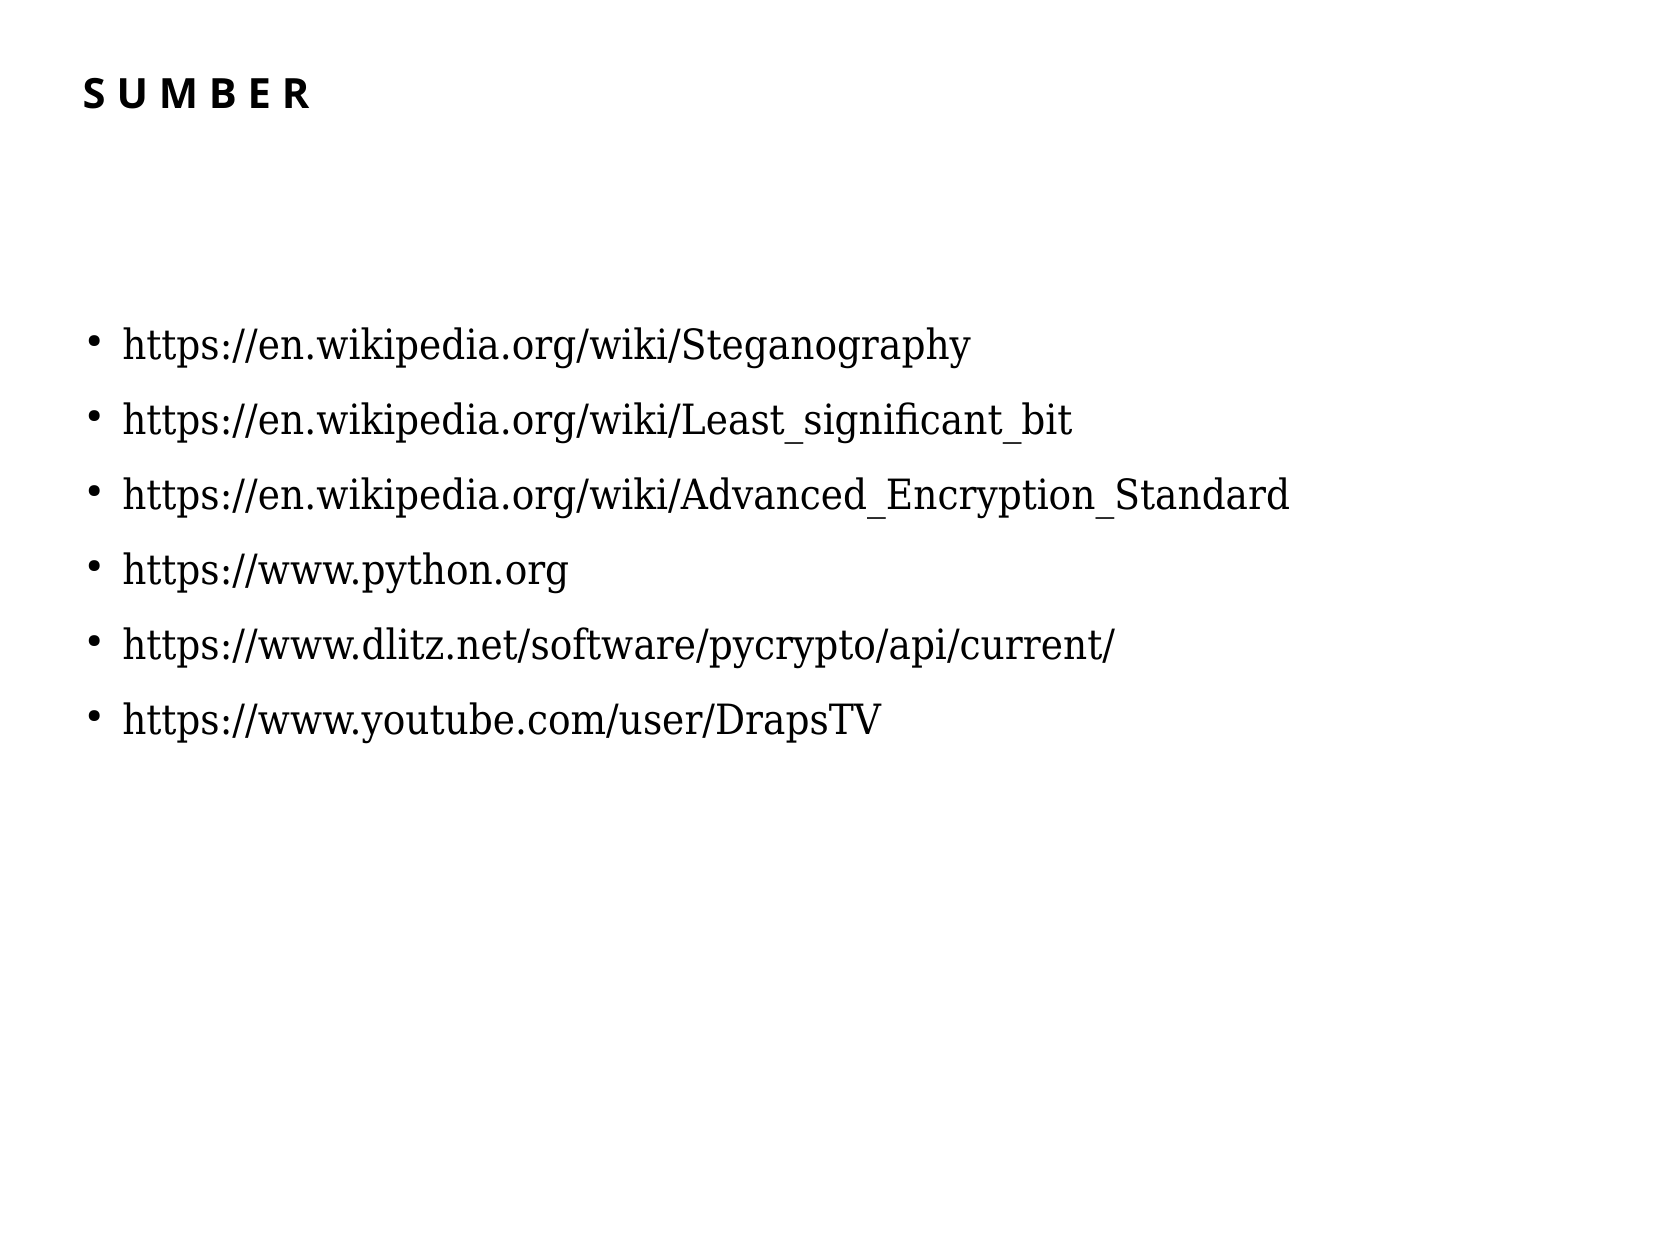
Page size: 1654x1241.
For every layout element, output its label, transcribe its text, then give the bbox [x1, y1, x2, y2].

text_box S U M B E R [82, 49, 1571, 135]
text_box https://en.wikipedia.org/wiki/Steganography https://en.wikipedia.org/wiki/Least_significant_bit https://en.wikipedia.org/wiki/Advanced_Encryption_Standard https://www.python.org https://www.dlitz.net/software/pycrypto/api/current/ https://www.youtube.com/user/DrapsTV [86, 210, 1575, 826]
